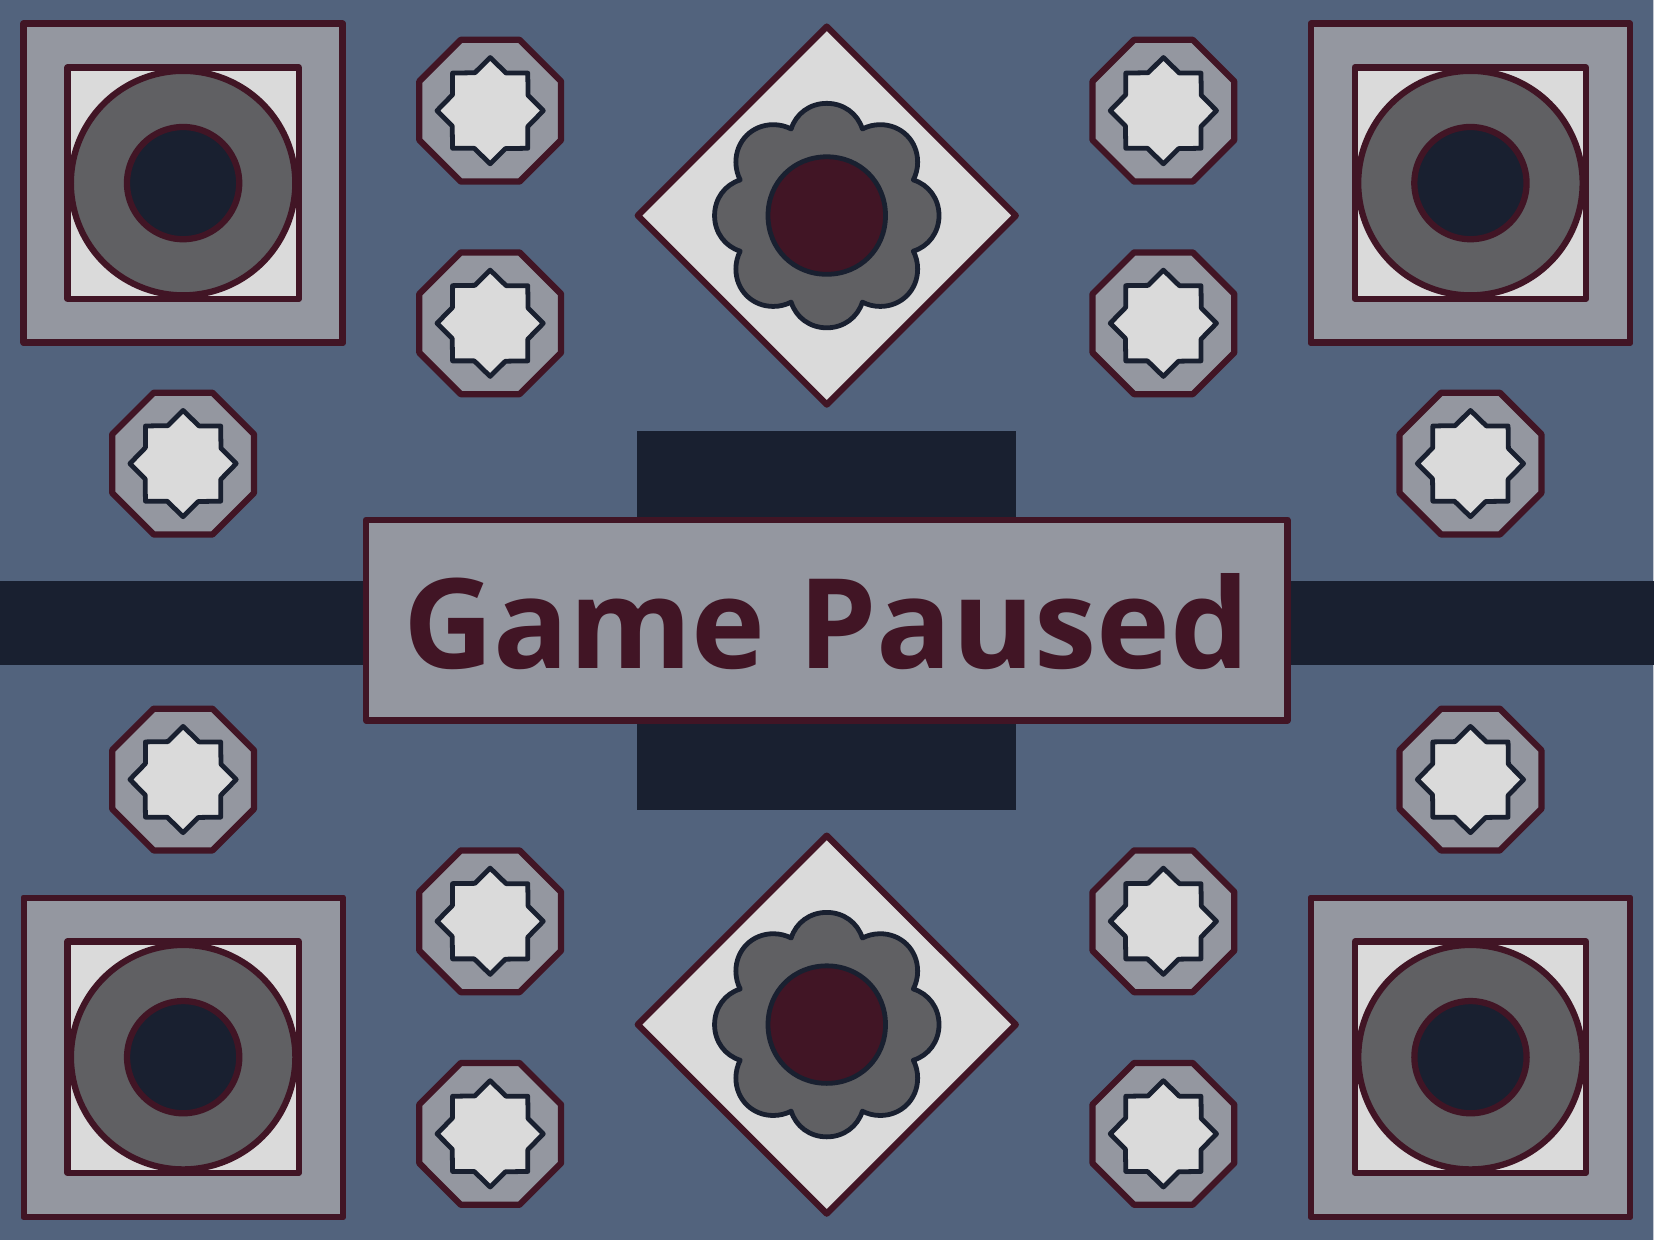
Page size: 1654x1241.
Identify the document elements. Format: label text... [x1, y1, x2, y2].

text_box [637, 431, 1016, 519]
text_box [1399, 392, 1542, 535]
text_box [419, 252, 562, 395]
text_box [1092, 850, 1235, 993]
text_box [1399, 708, 1542, 851]
text_box [112, 392, 254, 535]
text_box [637, 835, 1016, 1214]
text_box [0, 581, 366, 665]
text_box [112, 708, 254, 851]
text_box [1310, 23, 1630, 343]
text_box [419, 39, 562, 182]
text_box [419, 850, 562, 993]
text_box [637, 721, 1016, 810]
text_box [1092, 39, 1235, 182]
text_box [1288, 581, 1654, 665]
text_box Game Paused [366, 519, 1288, 721]
text_box [637, 26, 1016, 405]
text_box [1092, 252, 1235, 395]
text_box [23, 23, 343, 343]
text_box [419, 1062, 562, 1205]
text_box [1311, 897, 1631, 1217]
text_box [1092, 1062, 1235, 1205]
text_box [23, 897, 343, 1217]
